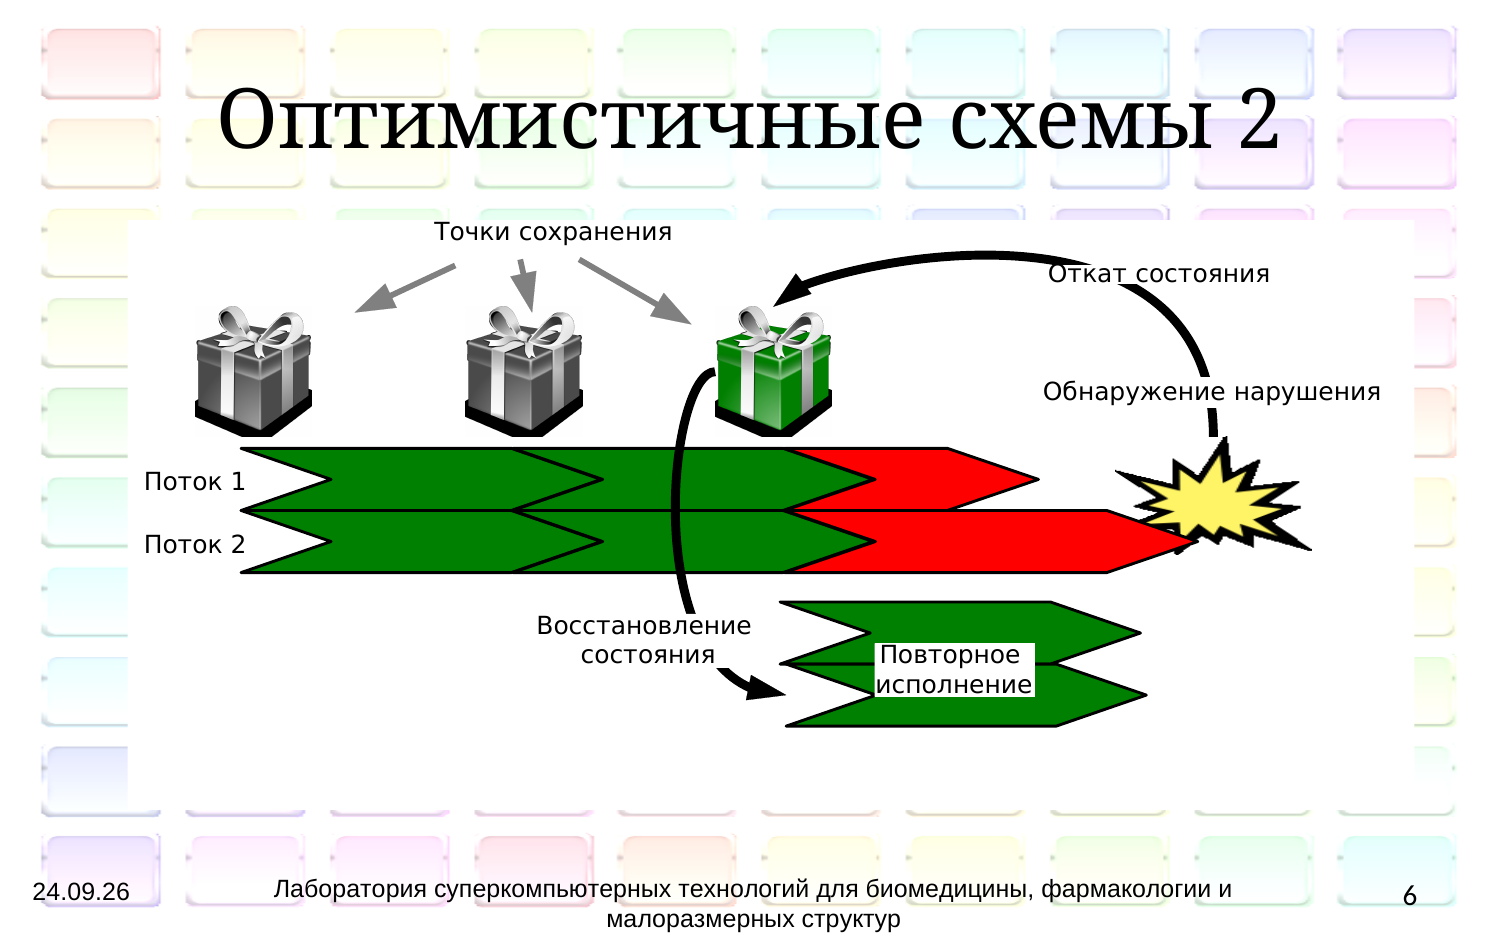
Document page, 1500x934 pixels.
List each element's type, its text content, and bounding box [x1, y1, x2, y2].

text_box Лаборатория суперкомпьютерных технологий для биомедицины, фармакологии и малоразмерных структур [171, 864, 1338, 915]
text_box 12.11.12 [17, 868, 184, 918]
title Оптимистичные схемы 2 [75, 37, 1426, 193]
chart [127, 220, 1415, 810]
picture [0, 0, 1500, 934]
text_box <number> [1387, 868, 1473, 918]
